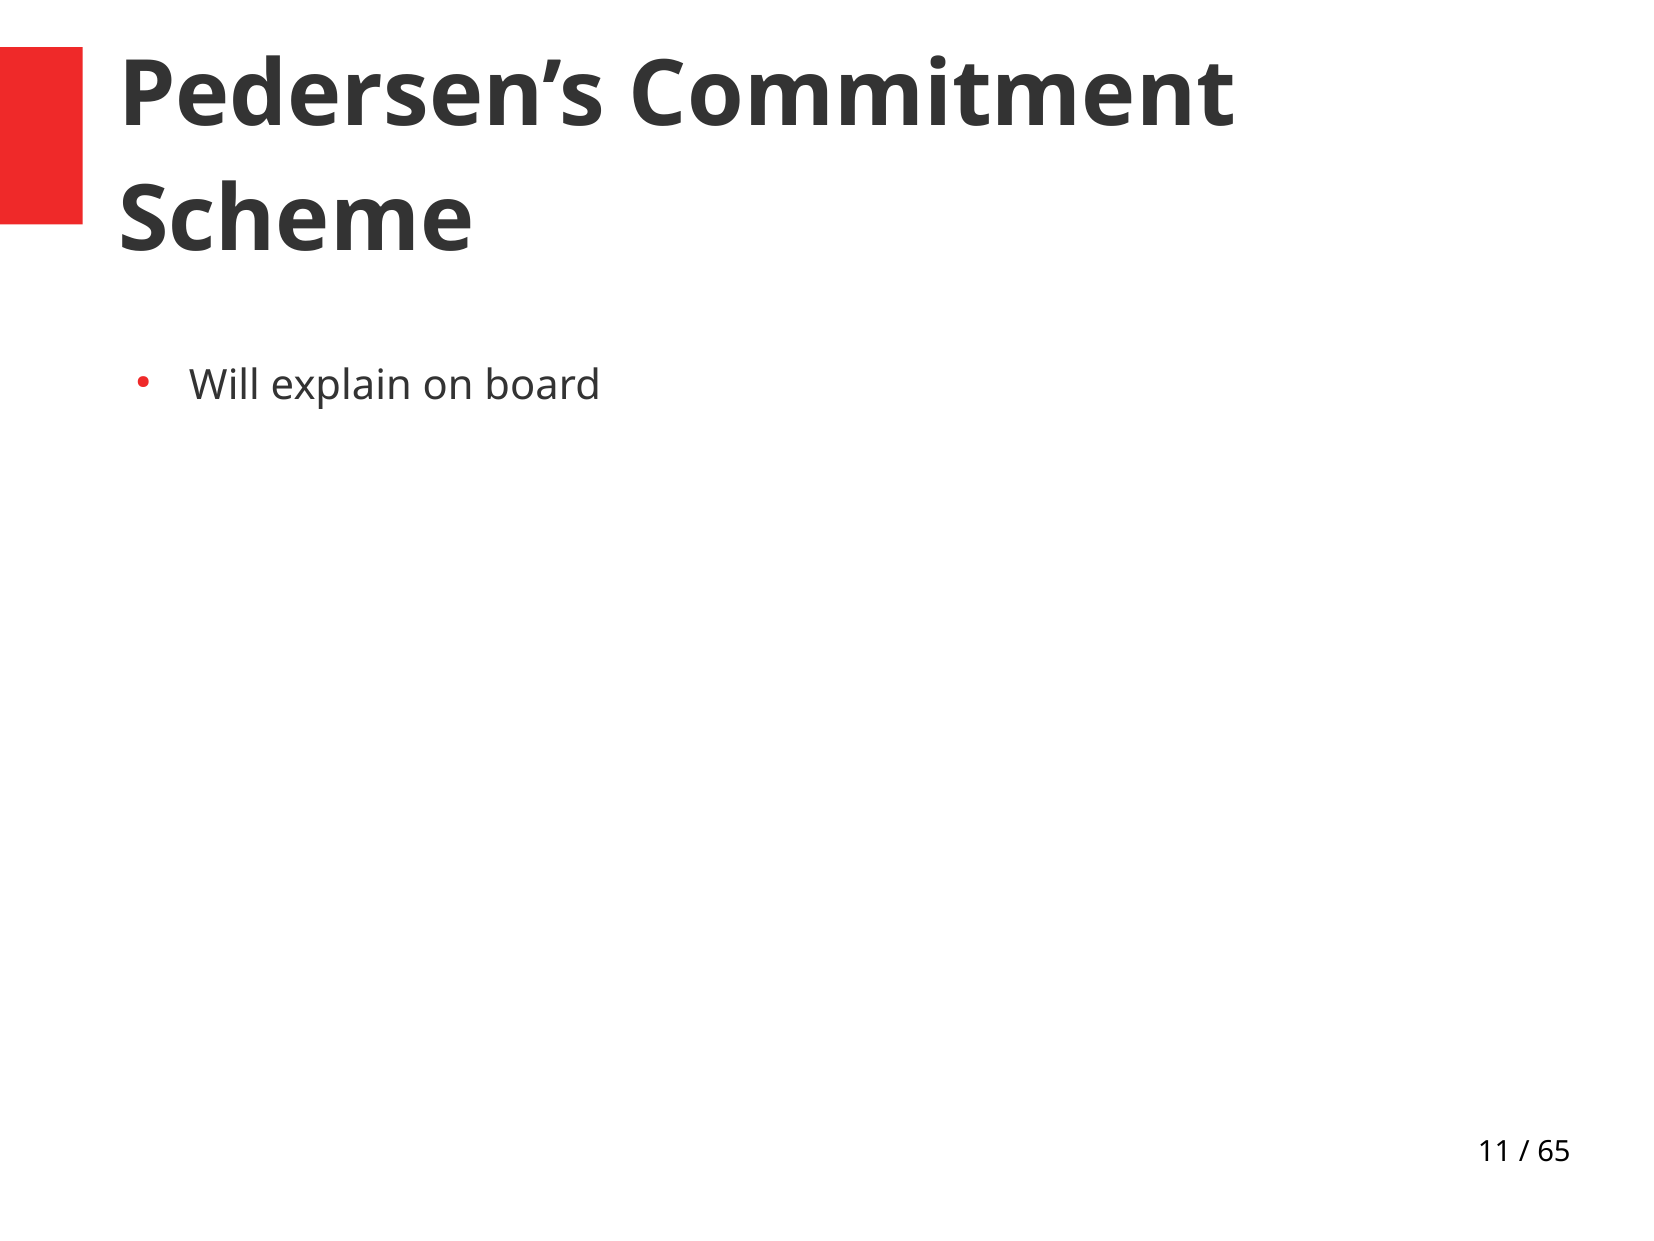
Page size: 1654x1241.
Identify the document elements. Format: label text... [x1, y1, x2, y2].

title Pedersen’s Commitment Scheme [118, 49, 1571, 257]
list Will explain on board [118, 354, 1536, 1074]
